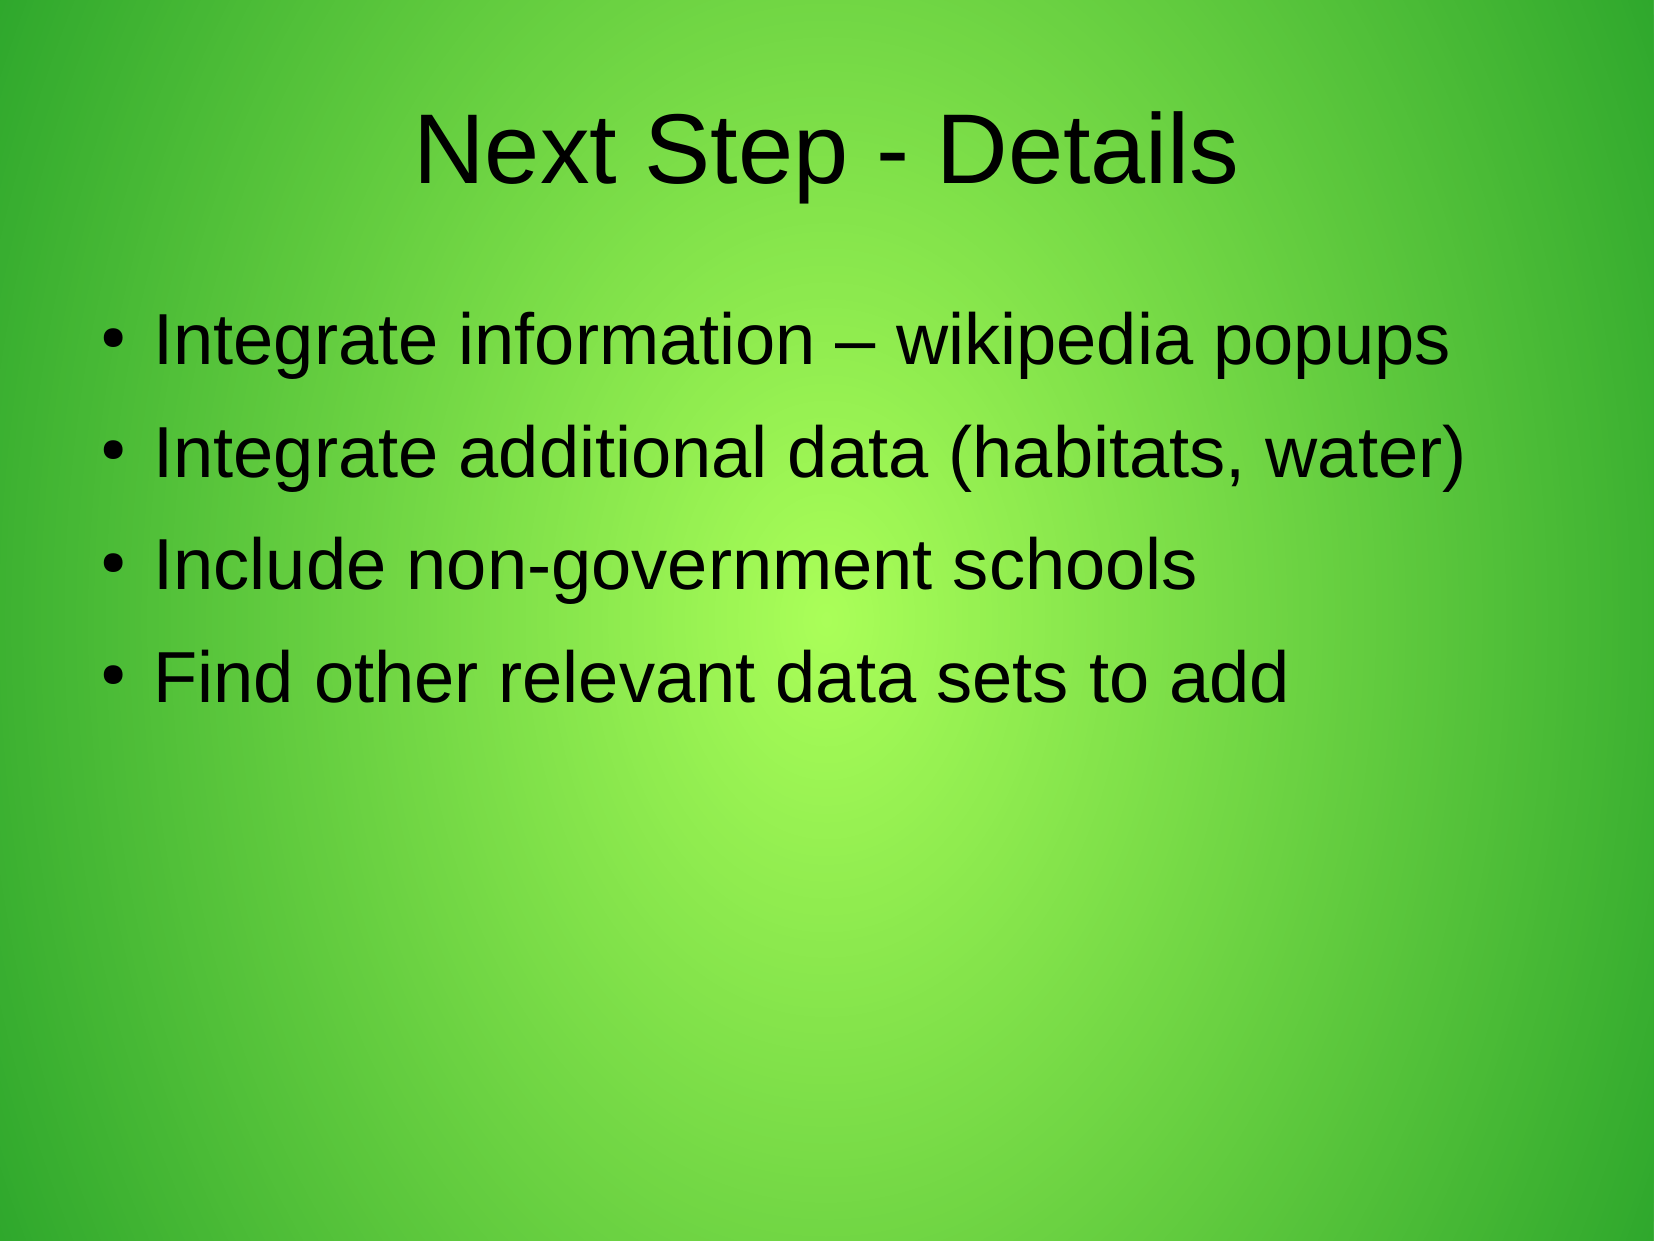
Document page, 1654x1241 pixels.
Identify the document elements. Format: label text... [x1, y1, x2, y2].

title Next Step - Details [82, 47, 1571, 252]
list Integrate information – wikipedia popups Integrate additional data (habitats, water) Include non-government schools Find other relevant data sets to add [82, 299, 1571, 1019]
